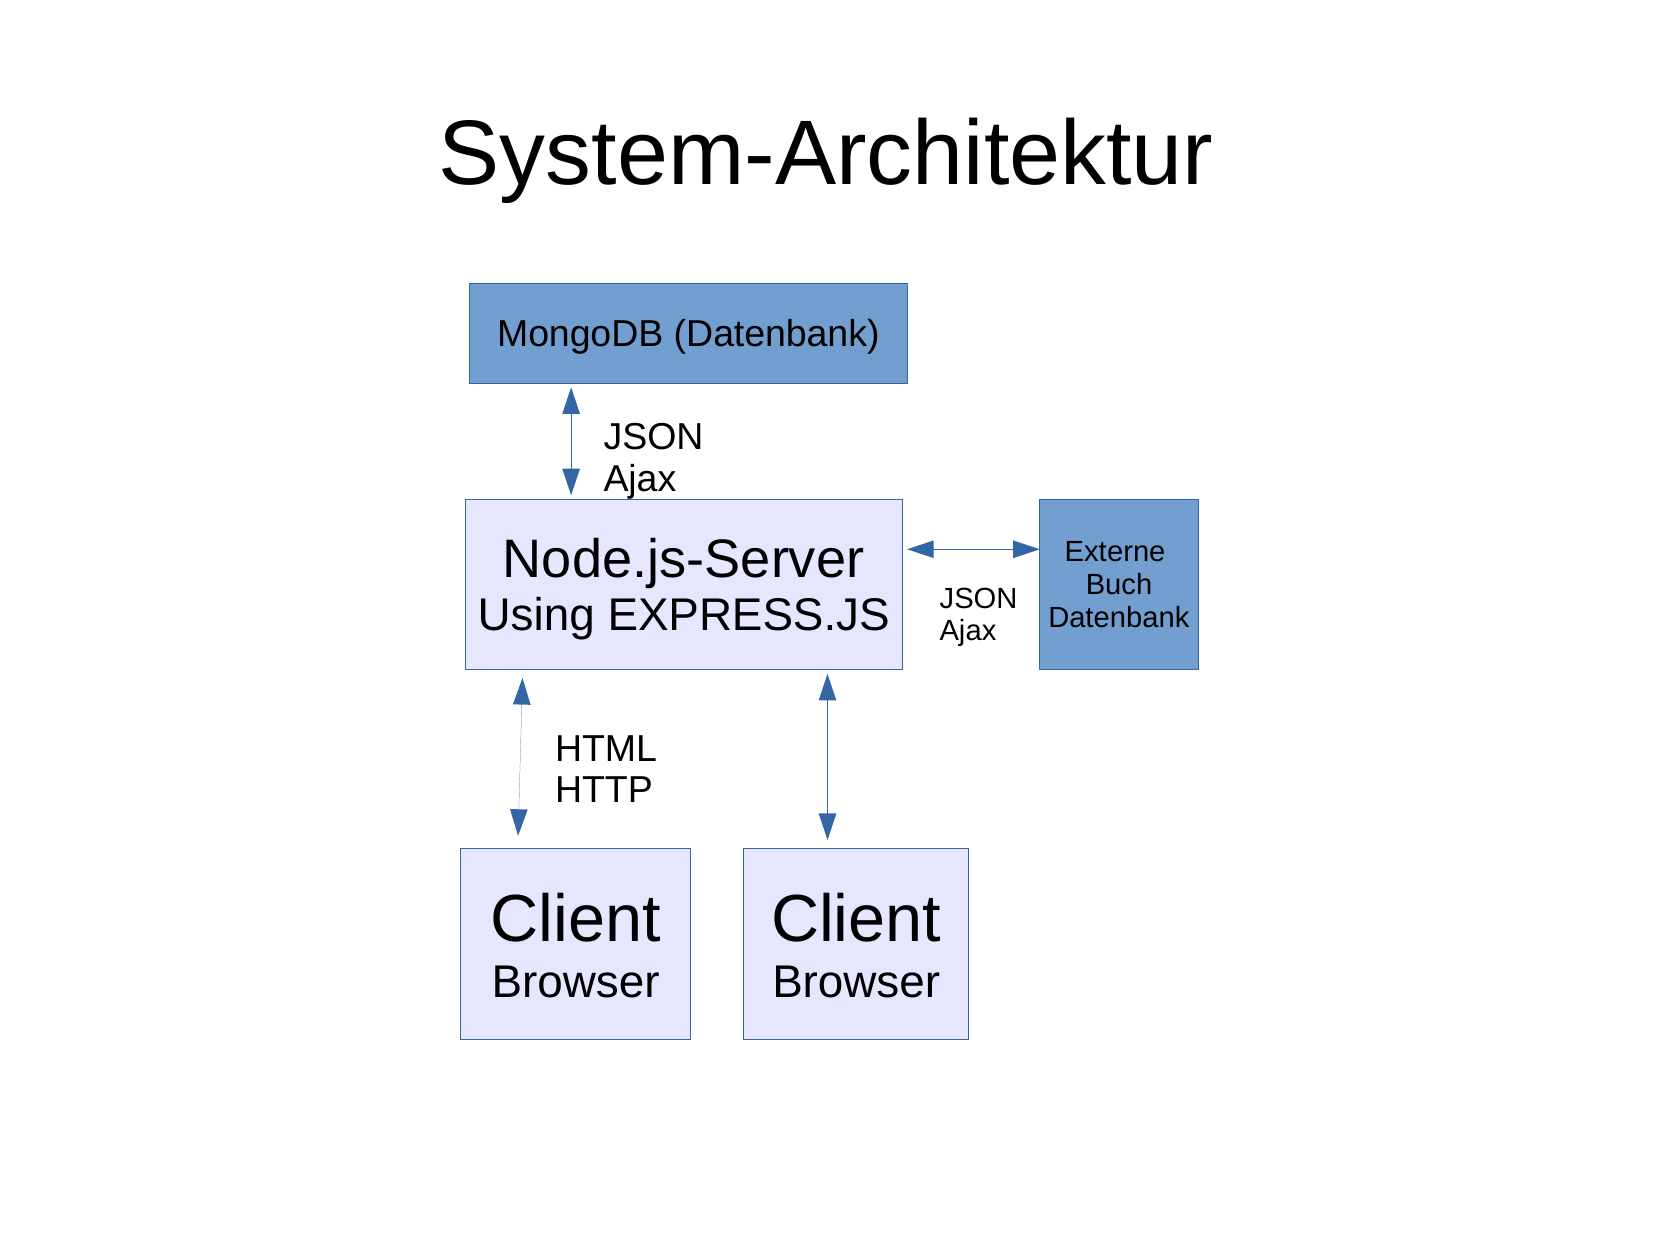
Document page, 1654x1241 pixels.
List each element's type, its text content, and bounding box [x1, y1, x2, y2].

text_box MongoDB (Datenbank) [469, 283, 908, 384]
text_box JSON Ajax [924, 574, 1033, 655]
text_box Externe Buch Datenbank [1039, 499, 1199, 670]
text_box HTML HTTP [540, 719, 687, 897]
list [82, 290, 1571, 1010]
title System-Architektur [82, 49, 1571, 257]
text_box JSON Ajax [588, 408, 815, 507]
text_box Client Browser [743, 848, 969, 1040]
text_box Node.js-Server Using EXPRESS.JS [465, 499, 903, 670]
text_box Client Browser [460, 848, 691, 1040]
